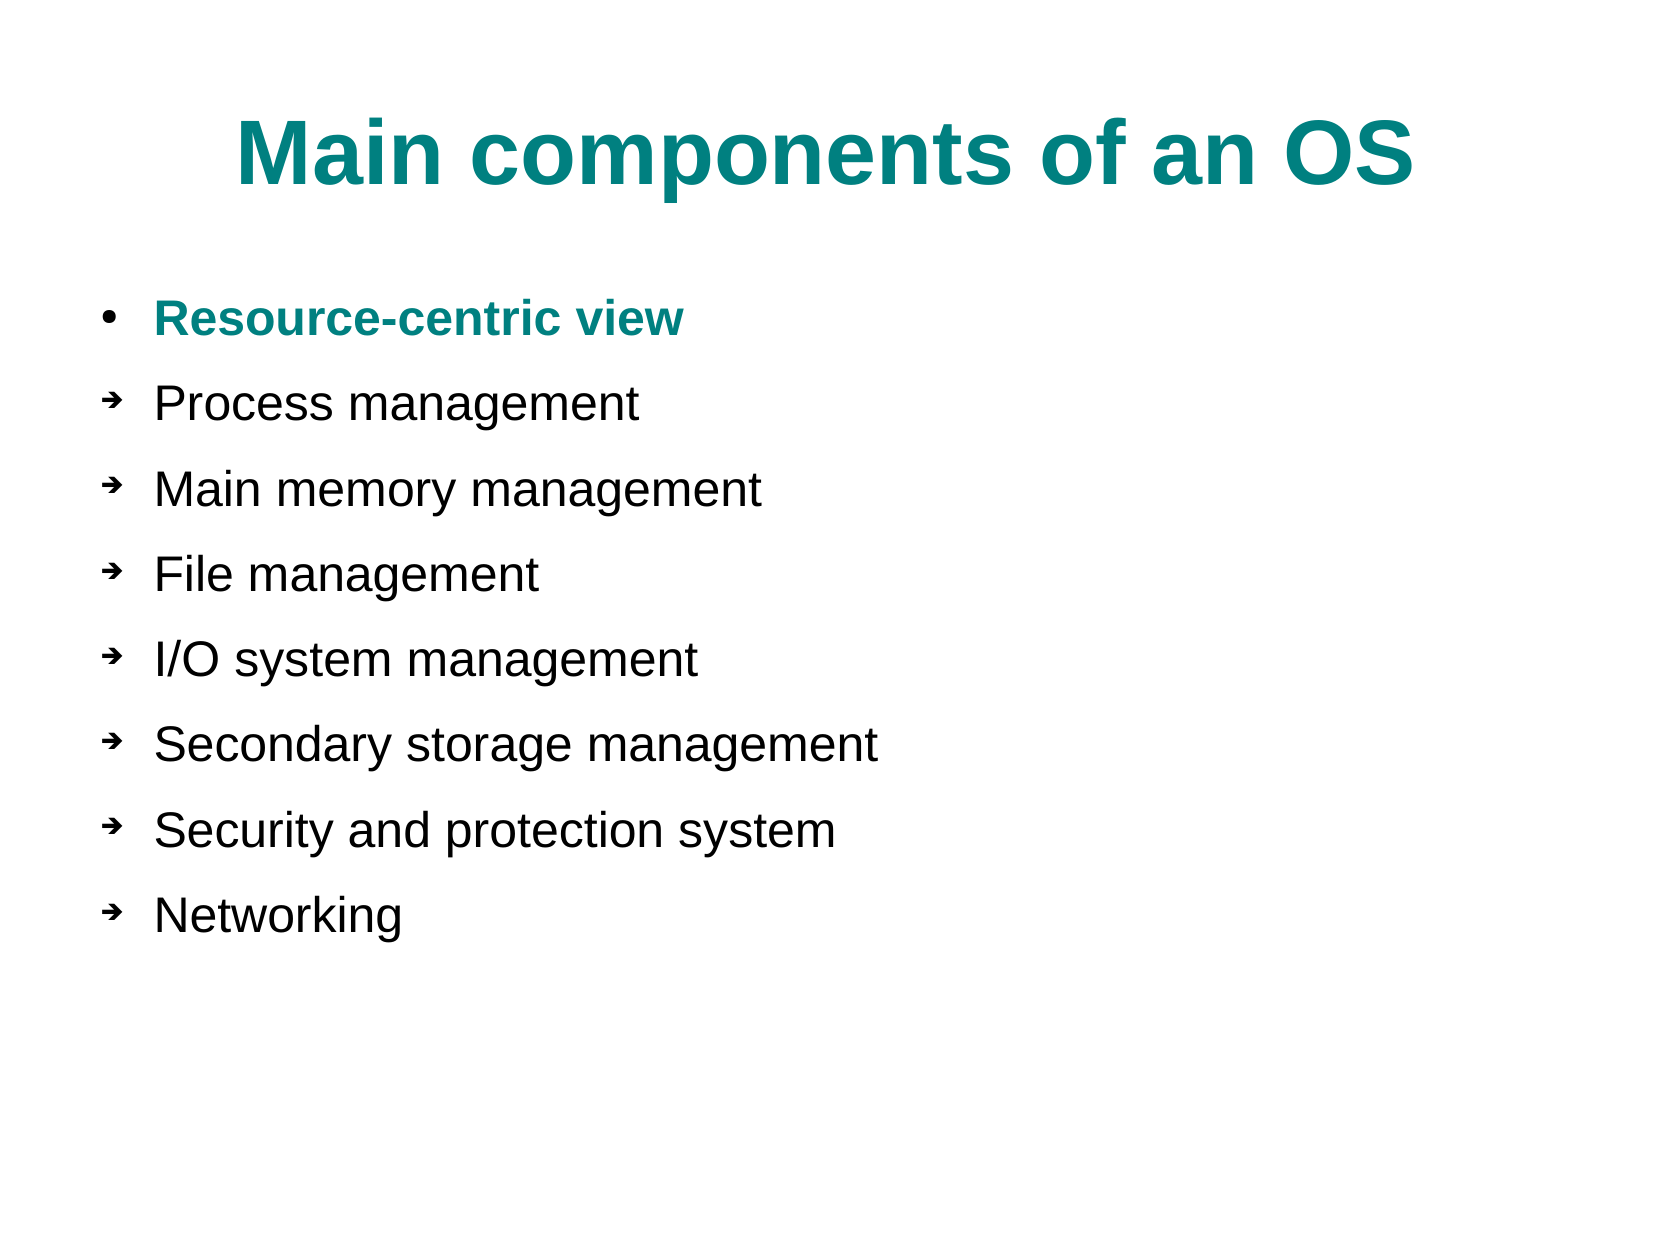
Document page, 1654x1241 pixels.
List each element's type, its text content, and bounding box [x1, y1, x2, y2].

title Main components of an OS [82, 49, 1571, 257]
list Resource-centric view Process management Main memory management File management I/O system management Secondary storage management Security and protection system Networking [82, 290, 1571, 1010]
